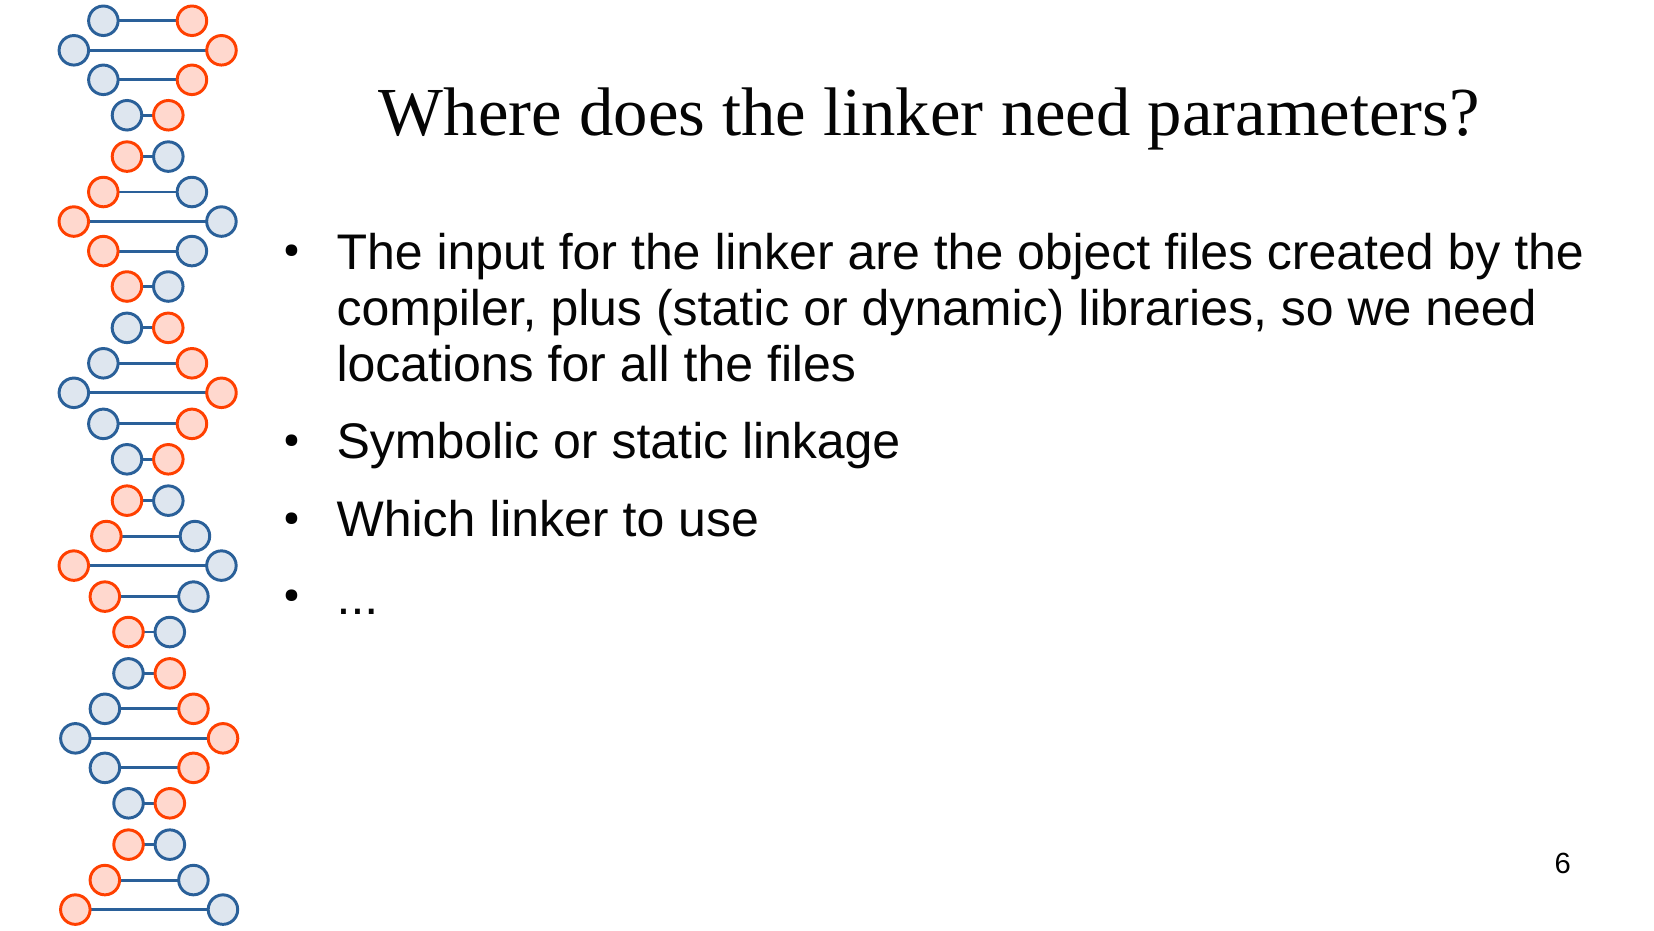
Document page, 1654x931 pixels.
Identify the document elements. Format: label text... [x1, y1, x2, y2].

title Where does the linker need parameters? [265, 35, 1595, 189]
list The input for the linker are the object files created by the compiler, plus (static or dynamic) libraries, so we need locations for all the files Symbolic or static linkage Which linker to use ... [265, 224, 1595, 764]
